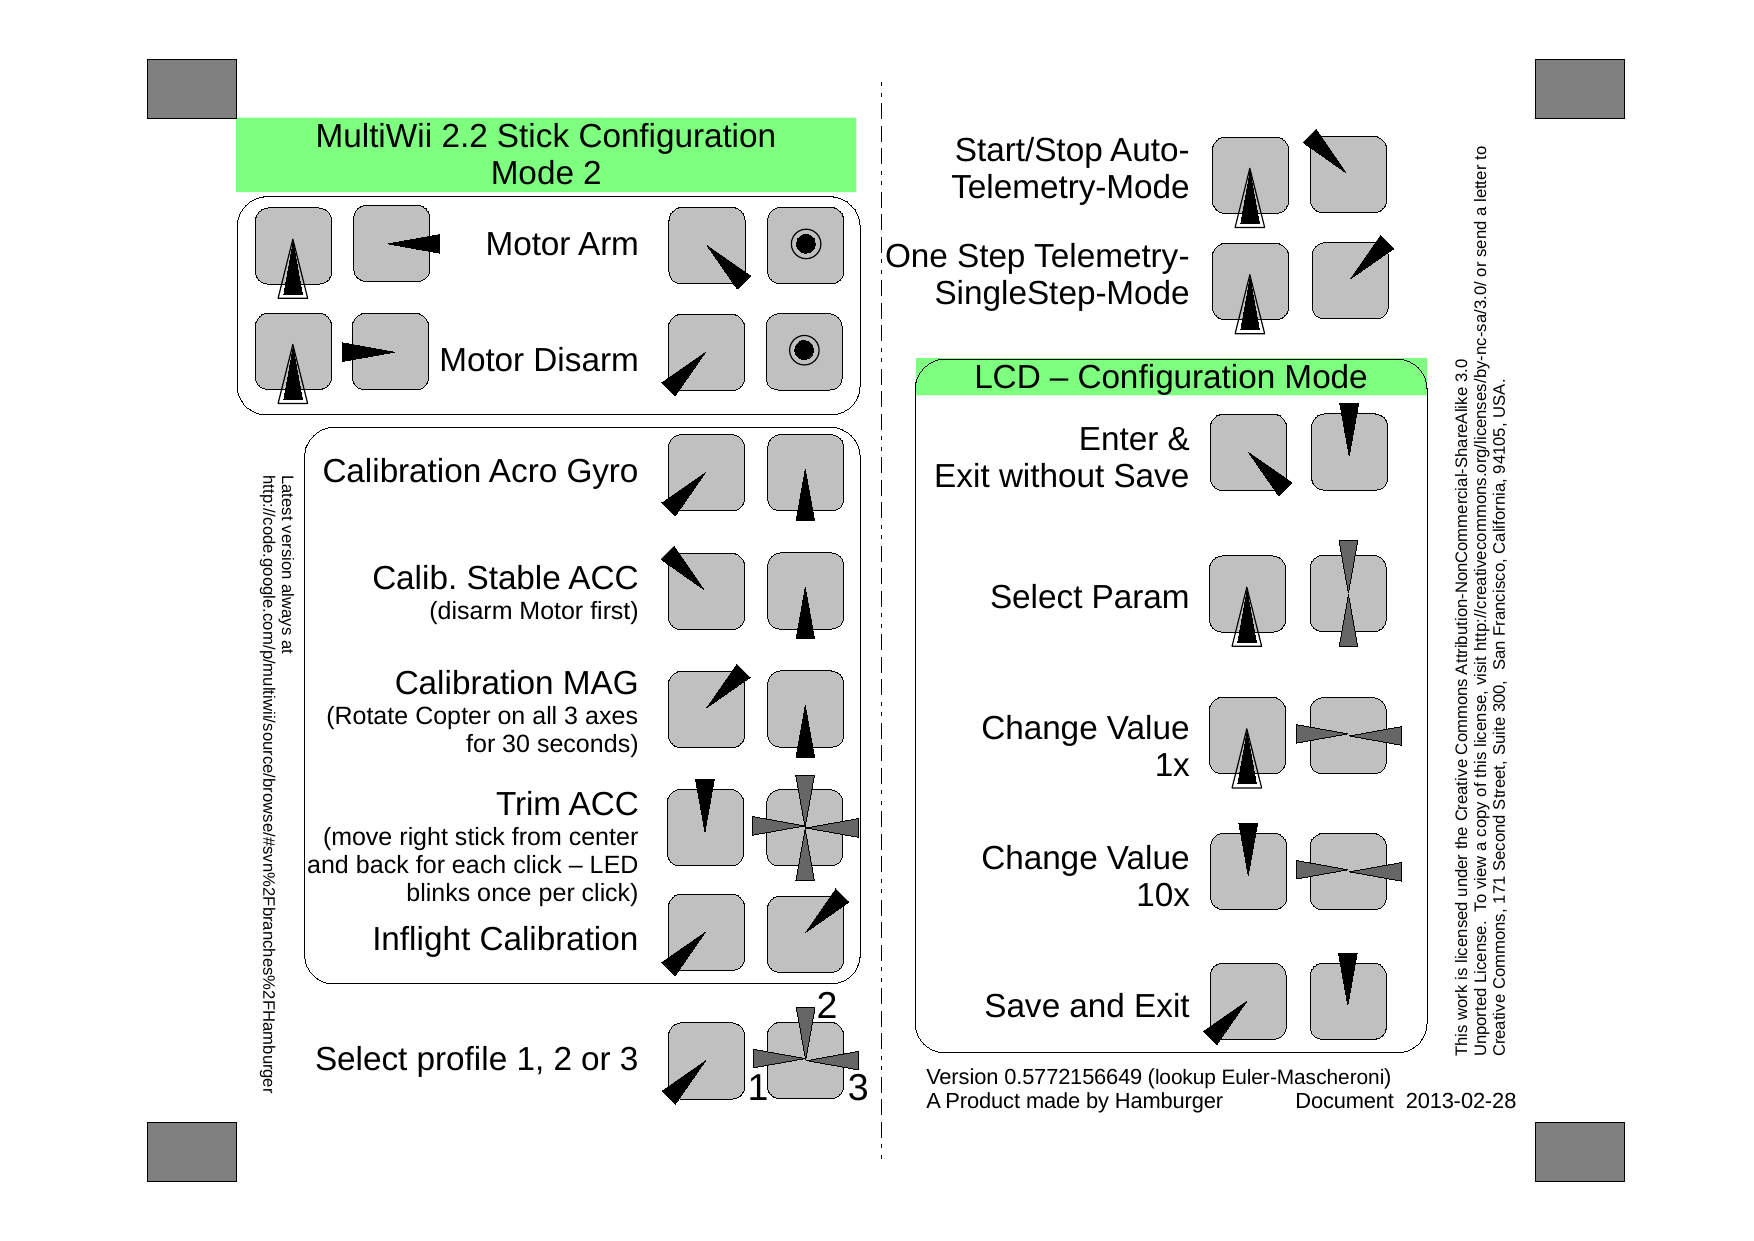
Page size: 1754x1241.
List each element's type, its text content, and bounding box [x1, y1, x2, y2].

text_box [766, 313, 843, 391]
text_box [661, 434, 745, 516]
text_box Version 0.5772156649 (lookup Euler-Mascheroni) A Product made by Hamburger Document 2013-02-28 [911, 1057, 1534, 1121]
text_box [753, 1007, 859, 1099]
text_box [661, 894, 745, 976]
text_box [1311, 403, 1388, 491]
text_box Enter & Exit without Save Select Param Change Value 1x Change Value 10x Save and Exit [908, 413, 1205, 1124]
text_box [1212, 243, 1289, 320]
text_box [1240, 281, 1260, 330]
text_box [1296, 697, 1402, 774]
text_box [1310, 540, 1387, 647]
text_box [1303, 129, 1387, 213]
text_box [793, 230, 820, 258]
text_box 1 [732, 1059, 784, 1116]
text_box [1212, 137, 1289, 214]
text_box [1312, 235, 1394, 319]
text_box [1209, 697, 1286, 774]
text_box [1535, 59, 1625, 119]
text_box Start/Stop Auto-Telemetry-Mode [820, 124, 1205, 214]
text_box [255, 313, 332, 390]
text_box [662, 1022, 745, 1105]
text_box [283, 245, 303, 295]
text_box [668, 664, 751, 748]
text_box [1240, 175, 1260, 224]
text_box 2 [801, 977, 853, 1035]
title MultiWii 2.2 Stick Configuration Mode 2 [236, 117, 857, 193]
text_box [1210, 823, 1287, 910]
text_box [667, 779, 744, 866]
text_box Motor Arm Motor Disarm Calibration Acro Gyro Calib. Stable ACC (disarm Motor first) Calibration MAG (Rotate Copter on all 3 axes for 30 seconds) Trim ACC (move right stick from center and back for each click – LED blinks once per click) Inflight Calibration Select profile 1, 2 or 3 [290, 415, 654, 1087]
text_box [1203, 963, 1287, 1045]
text_box [1296, 833, 1402, 910]
text_box [1237, 735, 1257, 784]
text_box [1535, 1122, 1625, 1182]
title LCD – Configuration Mode [915, 358, 1428, 396]
text_box [767, 888, 849, 973]
text_box [767, 670, 844, 758]
text_box Motor Arm Motor Disarm Calibration Acro Gyro Calib. Stable ACC (disarm Motor first) Calibration MAG (Rotate Copter on all 3 axes for 30 seconds) Trim ACC (move right stick from center and back for each click – LED blinks once per click) Inflight Calibration Select profile 1, 2 or 3 [290, 204, 654, 414]
text_box 3 [833, 1059, 884, 1116]
text_box One Step Telemetry-SingleStep-Mode [820, 230, 1205, 320]
text_box [752, 775, 859, 881]
text_box [767, 207, 844, 284]
text_box [767, 434, 844, 521]
text_box [342, 313, 429, 390]
text_box [283, 351, 303, 400]
text_box [1310, 953, 1387, 1040]
text_box [1209, 555, 1286, 633]
text_box [147, 59, 237, 119]
text_box [767, 552, 844, 639]
text_box [255, 207, 332, 285]
text_box Latest version always at http://code.google.com/p/multiwii/source/browse/#svn%2Fbranches%2FHamburger [252, 460, 305, 1203]
text_box [668, 207, 751, 289]
text_box [353, 205, 440, 282]
text_box [661, 546, 745, 630]
text_box This work is licensed under the Creative Commons Attribution-NonCommercial-ShareAlike 3.0 Unported License. To view a copy of this license, visit http://creativecommons.org/licenses/by-nc-sa/3.0/ or send a letter to Creative Commons, 171 Second Street, Suite 300, San Francisco, California, 94105, USA. [1444, 135, 1515, 1072]
text_box [1210, 414, 1292, 496]
text_box [1237, 593, 1257, 643]
text_box [147, 1122, 237, 1182]
text_box [661, 314, 745, 396]
